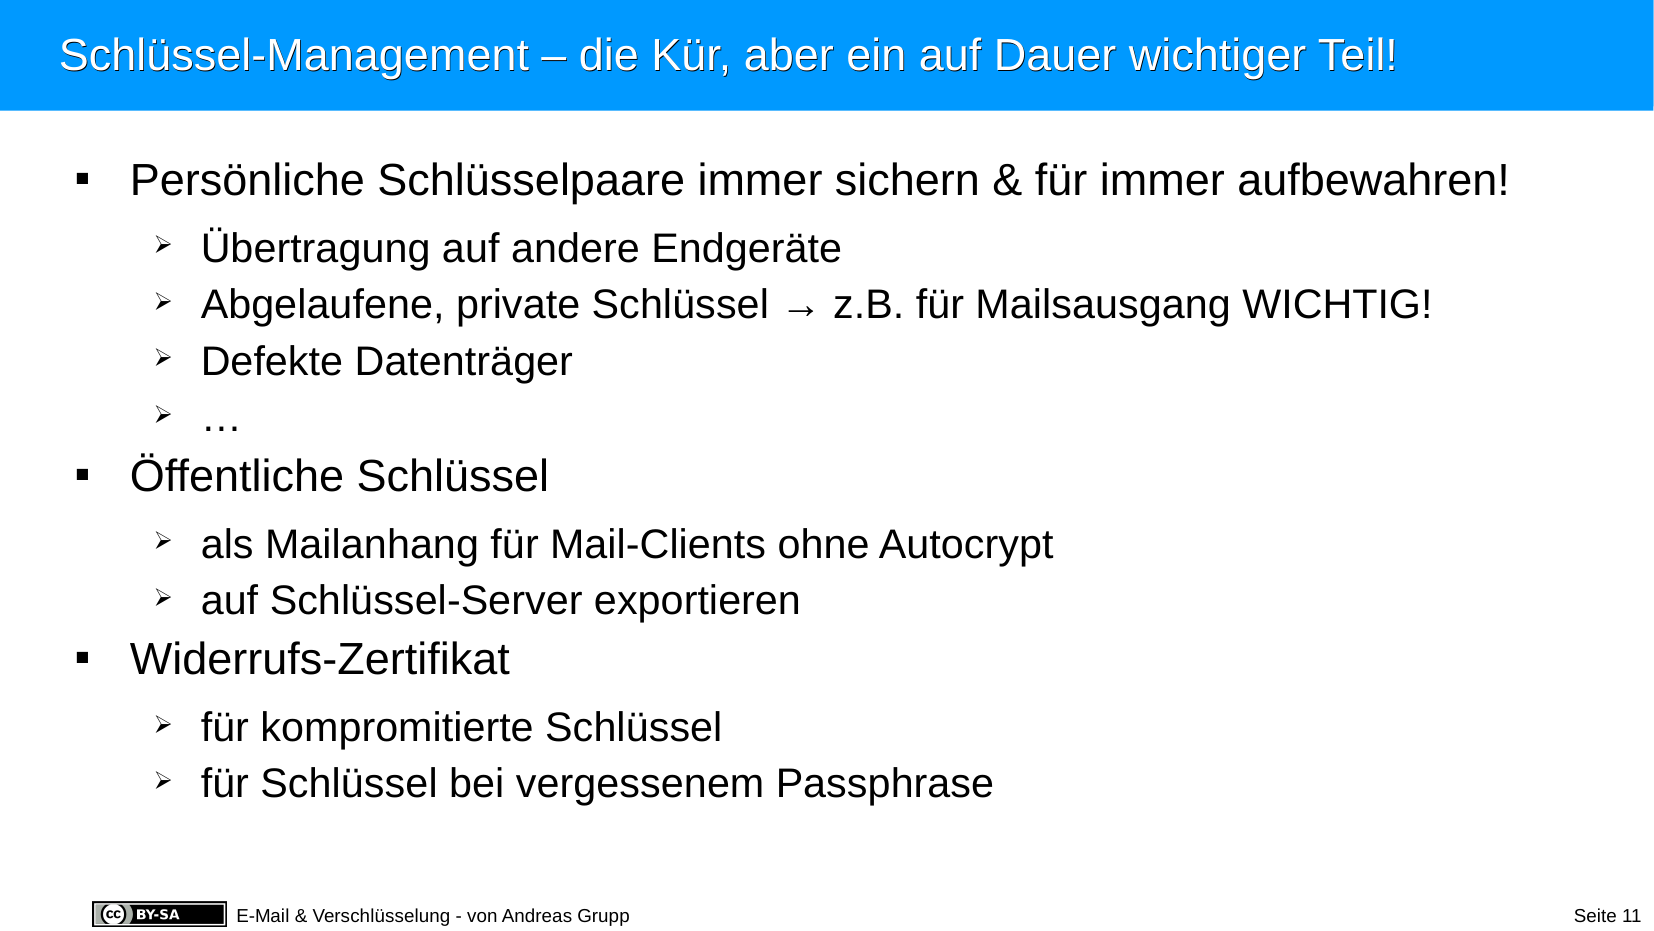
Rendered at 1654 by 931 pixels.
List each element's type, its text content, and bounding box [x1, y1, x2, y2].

list Persönliche Schlüsselpaare immer sichern & für immer aufbewahren! Übertragung auf andere Endgeräte Abgelaufene, private Schlüssel → z.B. für Mailsausgang WICHTIG! Defekte Datenträger … Öffentliche Schlüssel als Mailanhang für Mail-Clients ohne Autocrypt auf Schlüssel-Server exportieren Widerrufs-Zertifikat für kompromitierte Schlüssel für Schlüssel bei vergessenem Passphrase [59, 154, 1595, 832]
picture [92, 901, 227, 927]
title Schlüssel-Management – die Kür, aber ein auf Dauer wichtiger Teil! [59, 21, 1506, 89]
